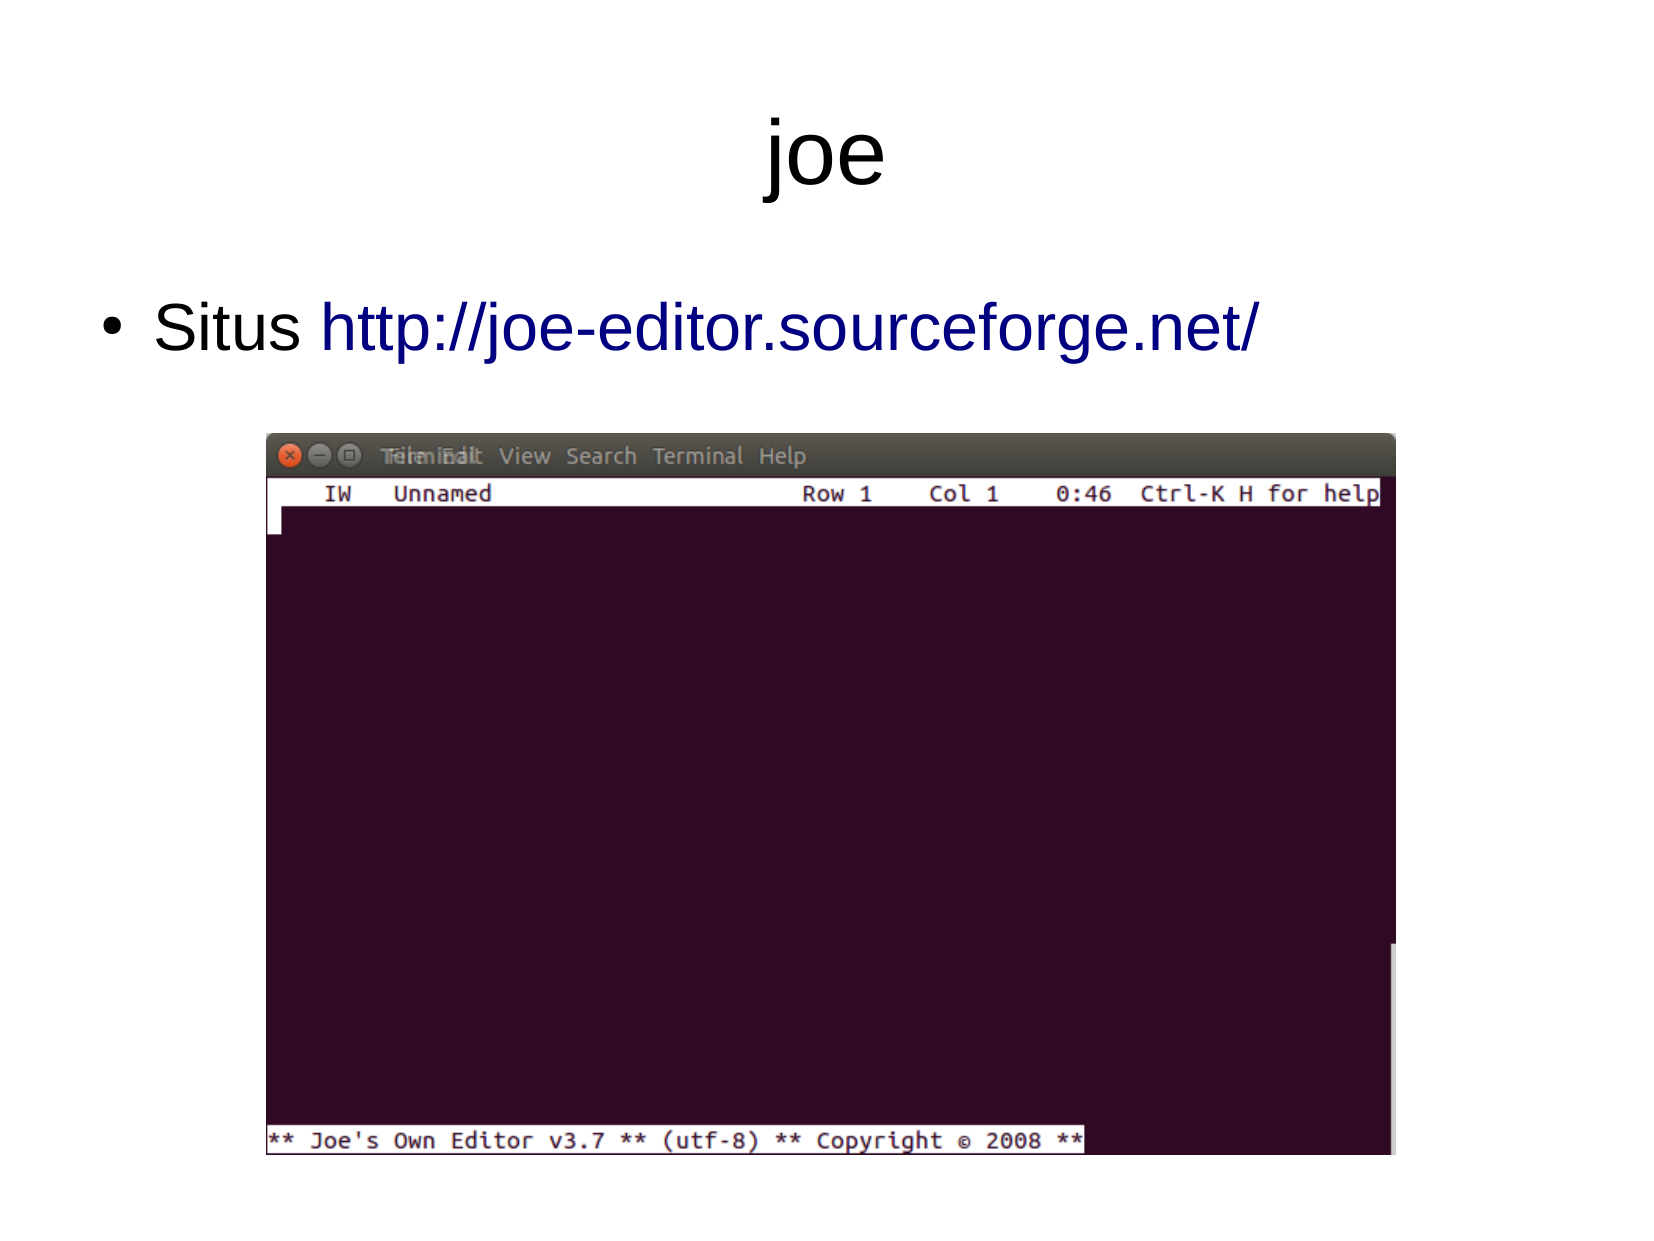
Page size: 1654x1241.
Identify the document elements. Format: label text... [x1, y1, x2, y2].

picture [266, 433, 1396, 1156]
title joe [82, 49, 1571, 257]
list Situs http://joe-editor.sourceforge.net/ [82, 290, 1571, 1010]
